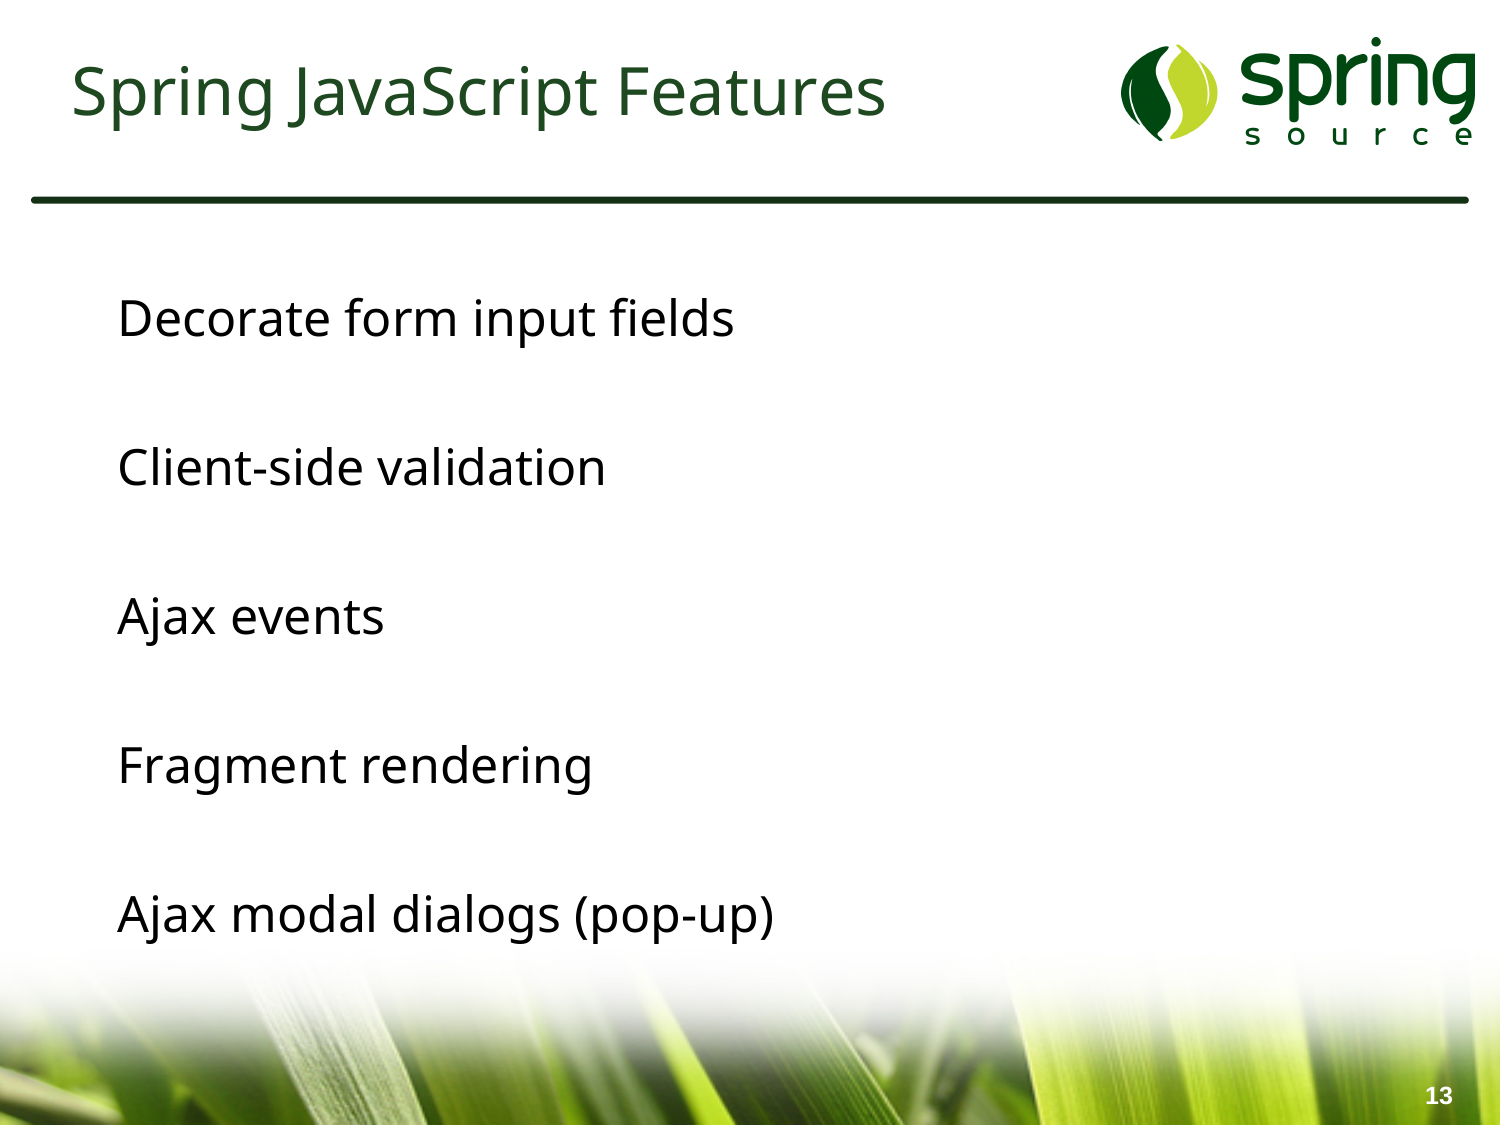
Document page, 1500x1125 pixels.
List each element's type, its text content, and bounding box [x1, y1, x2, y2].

list Decorate form input fields Client-side validation Ajax events Fragment rendering Ajax modal dialogs (pop-up) [103, 275, 1394, 938]
picture [0, 944, 1500, 1125]
title Spring JavaScript Features [56, 36, 1214, 160]
picture [1214, 37, 1475, 145]
